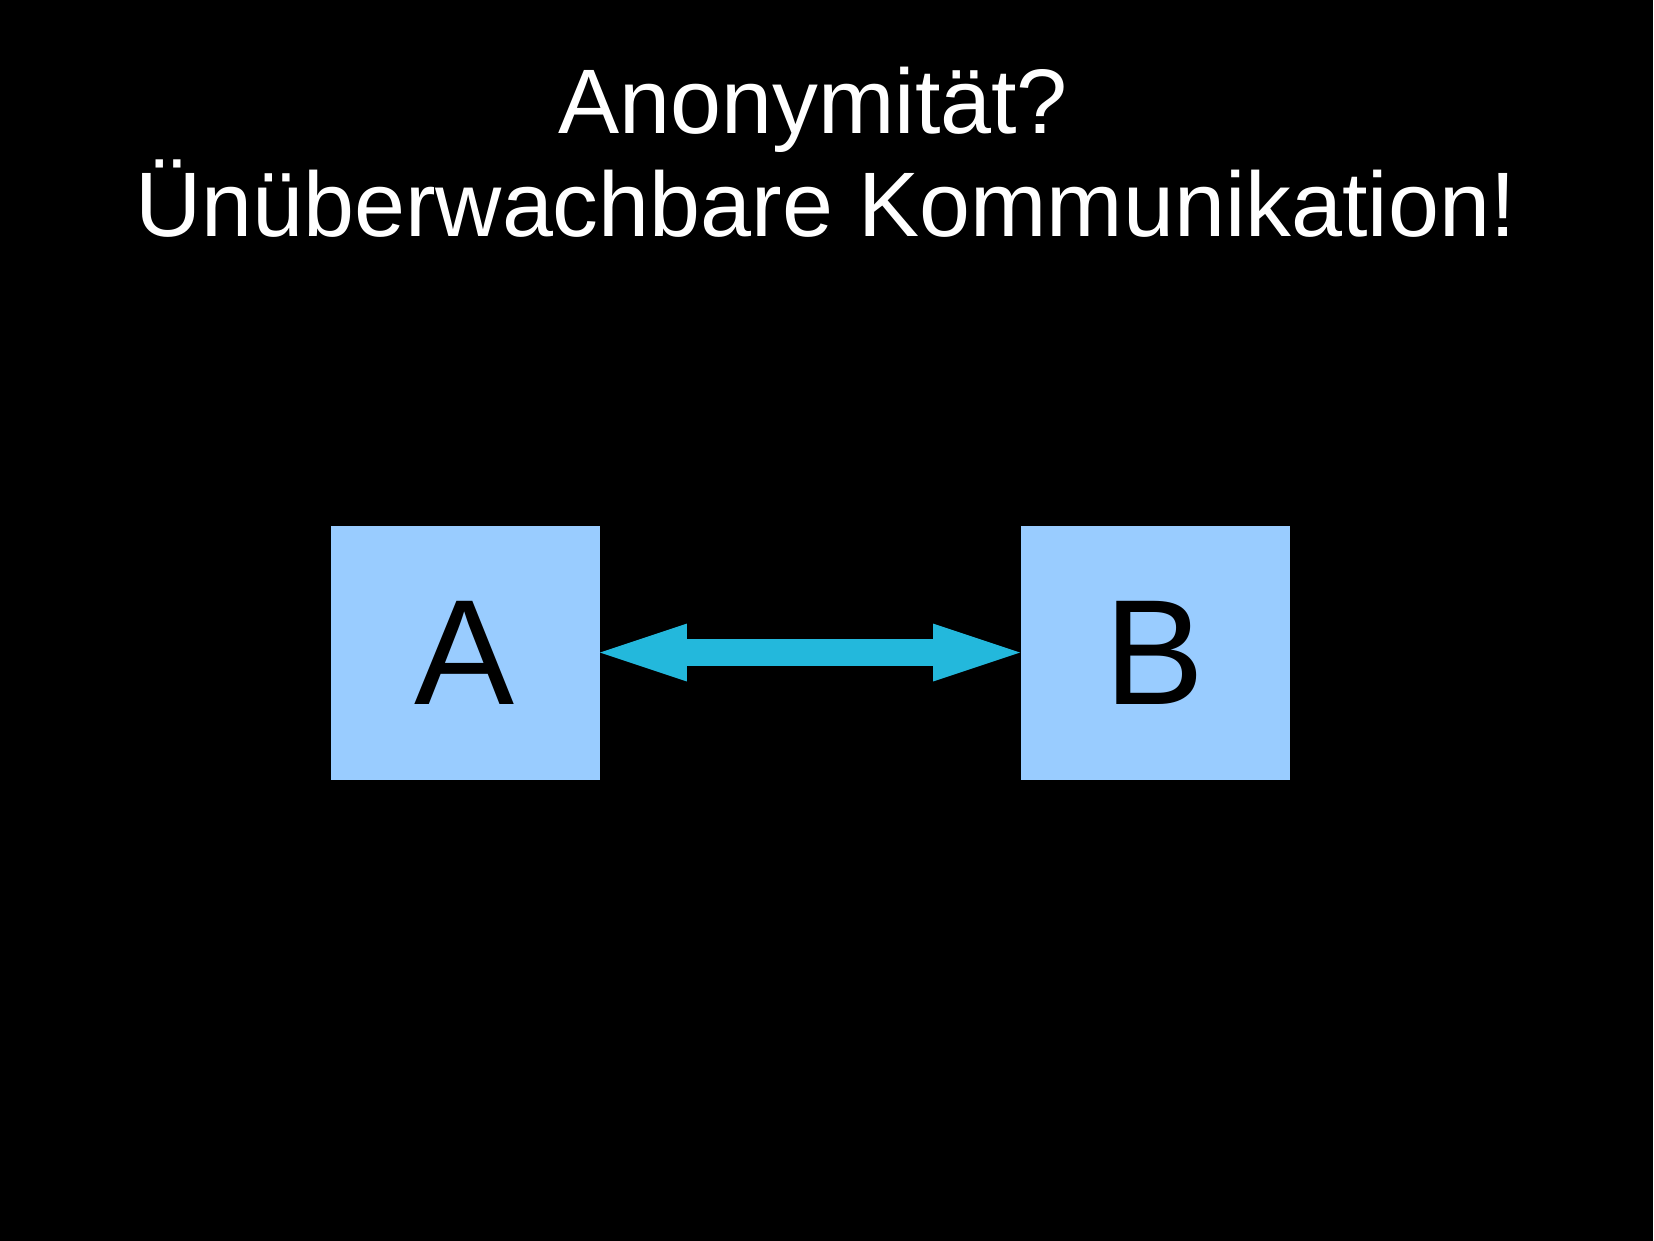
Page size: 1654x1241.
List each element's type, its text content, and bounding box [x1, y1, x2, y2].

title Anonymität? Ünüberwachbare Kommunikation! [82, 49, 1571, 257]
text_box B [1020, 525, 1291, 781]
text_box A [330, 525, 601, 781]
